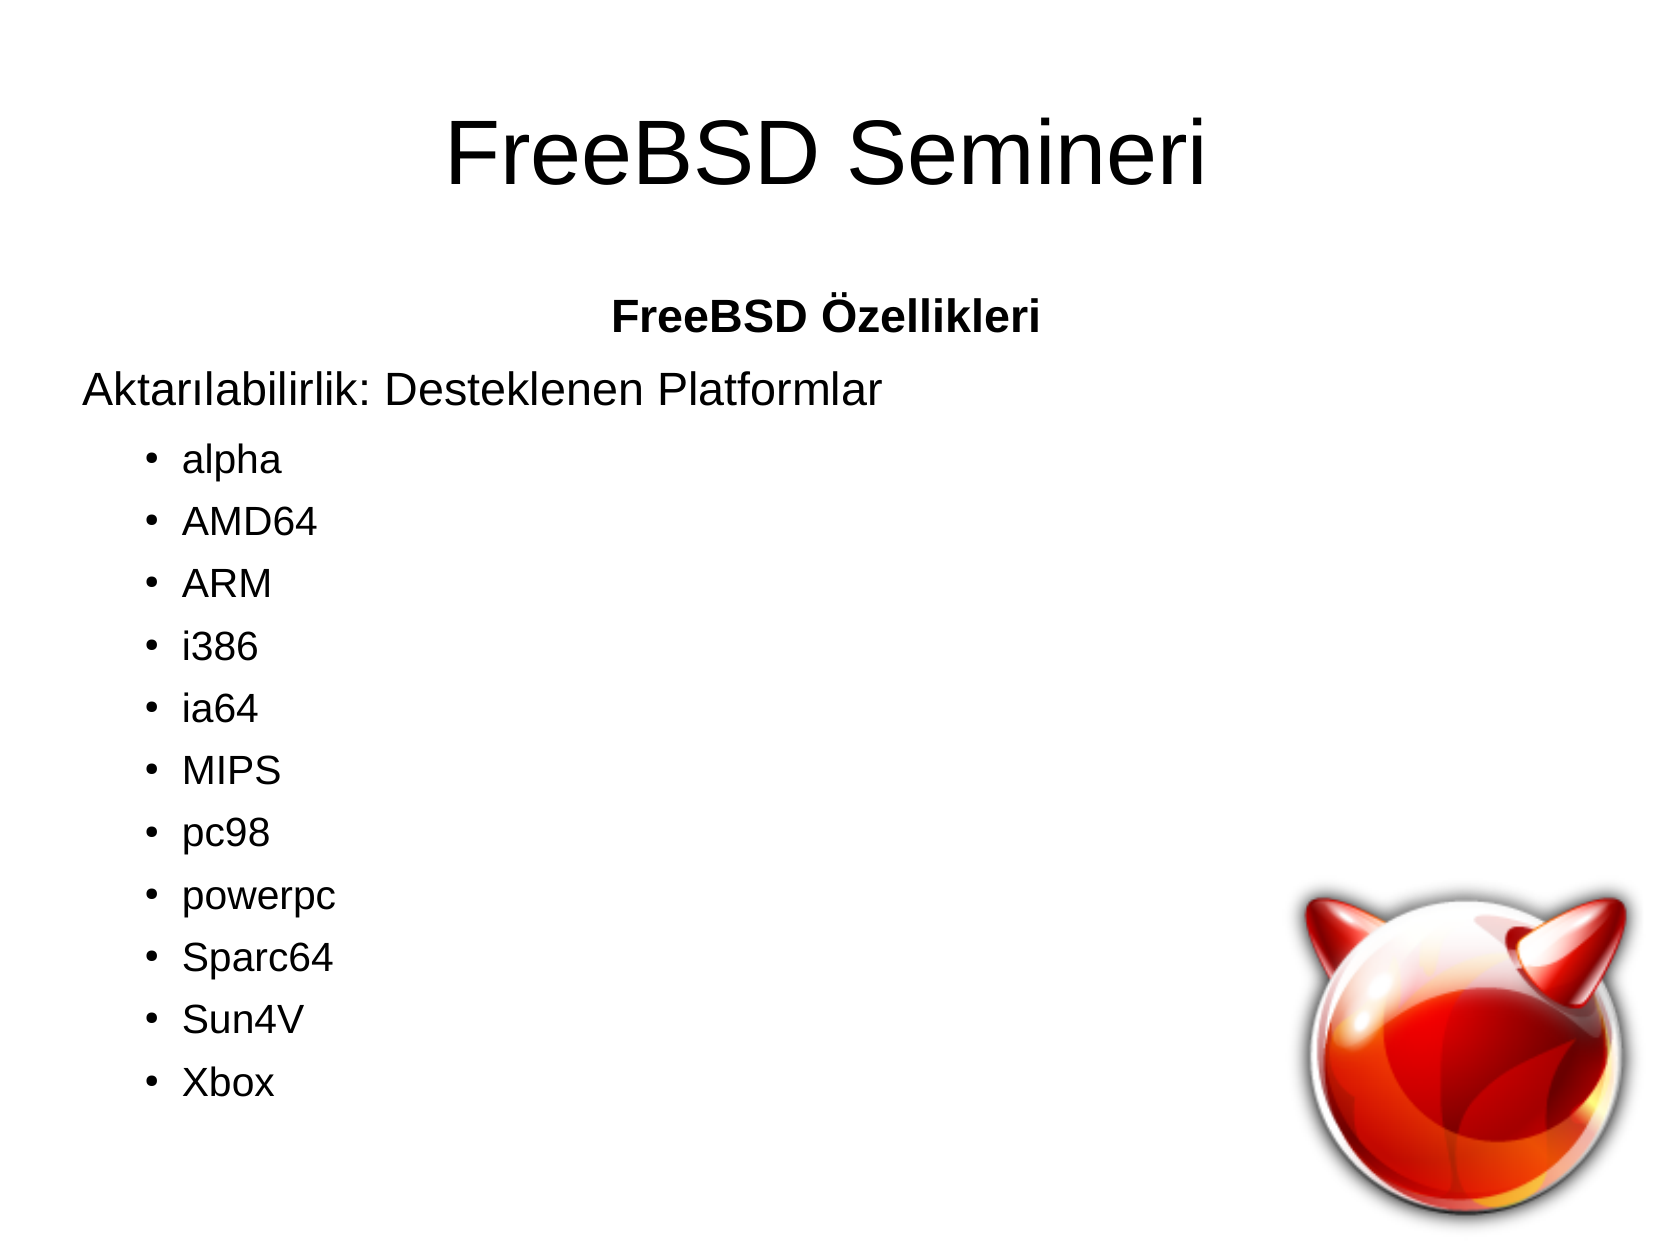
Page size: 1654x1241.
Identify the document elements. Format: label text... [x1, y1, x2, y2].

picture [1282, 875, 1654, 1241]
title FreeBSD Semineri [82, 49, 1571, 257]
list FreeBSD Özellikleri Aktarılabilirlik: Desteklenen Platformlar alpha AMD64 ARM i386 ia64 MIPS pc98 powerpc Sparc64 Sun4V Xbox [82, 290, 1571, 1109]
